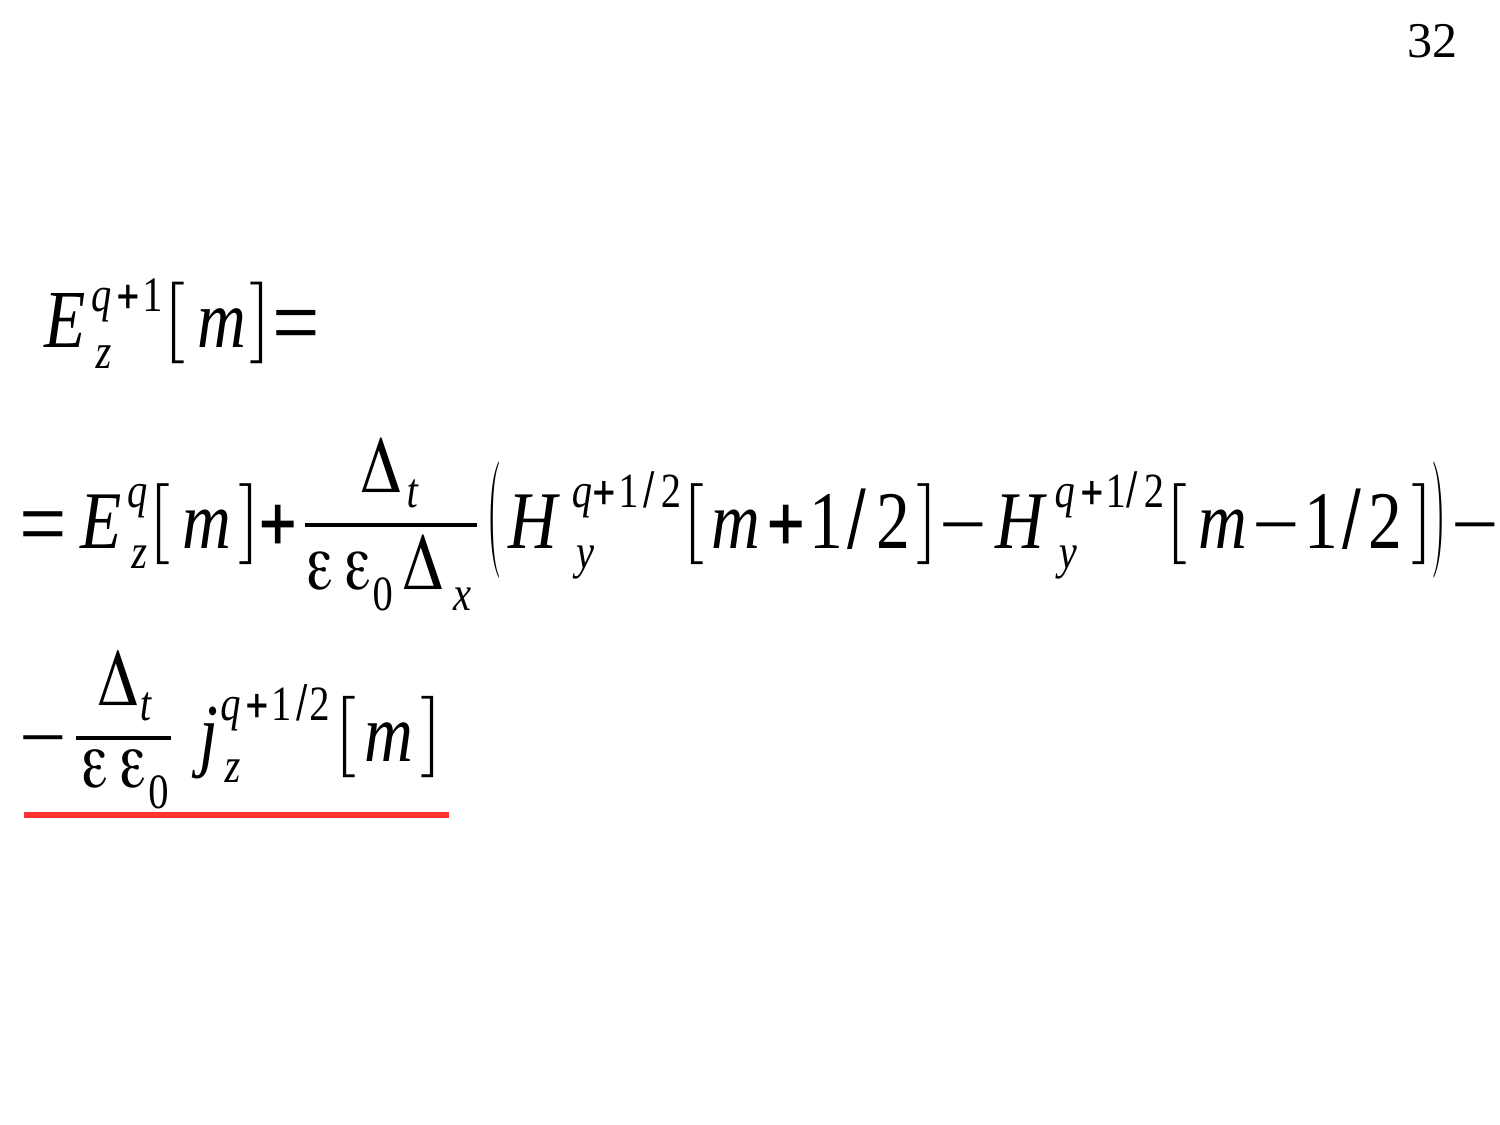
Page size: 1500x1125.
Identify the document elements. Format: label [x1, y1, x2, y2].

chart [0, 430, 1500, 621]
chart [0, 643, 454, 817]
chart [23, 265, 341, 381]
